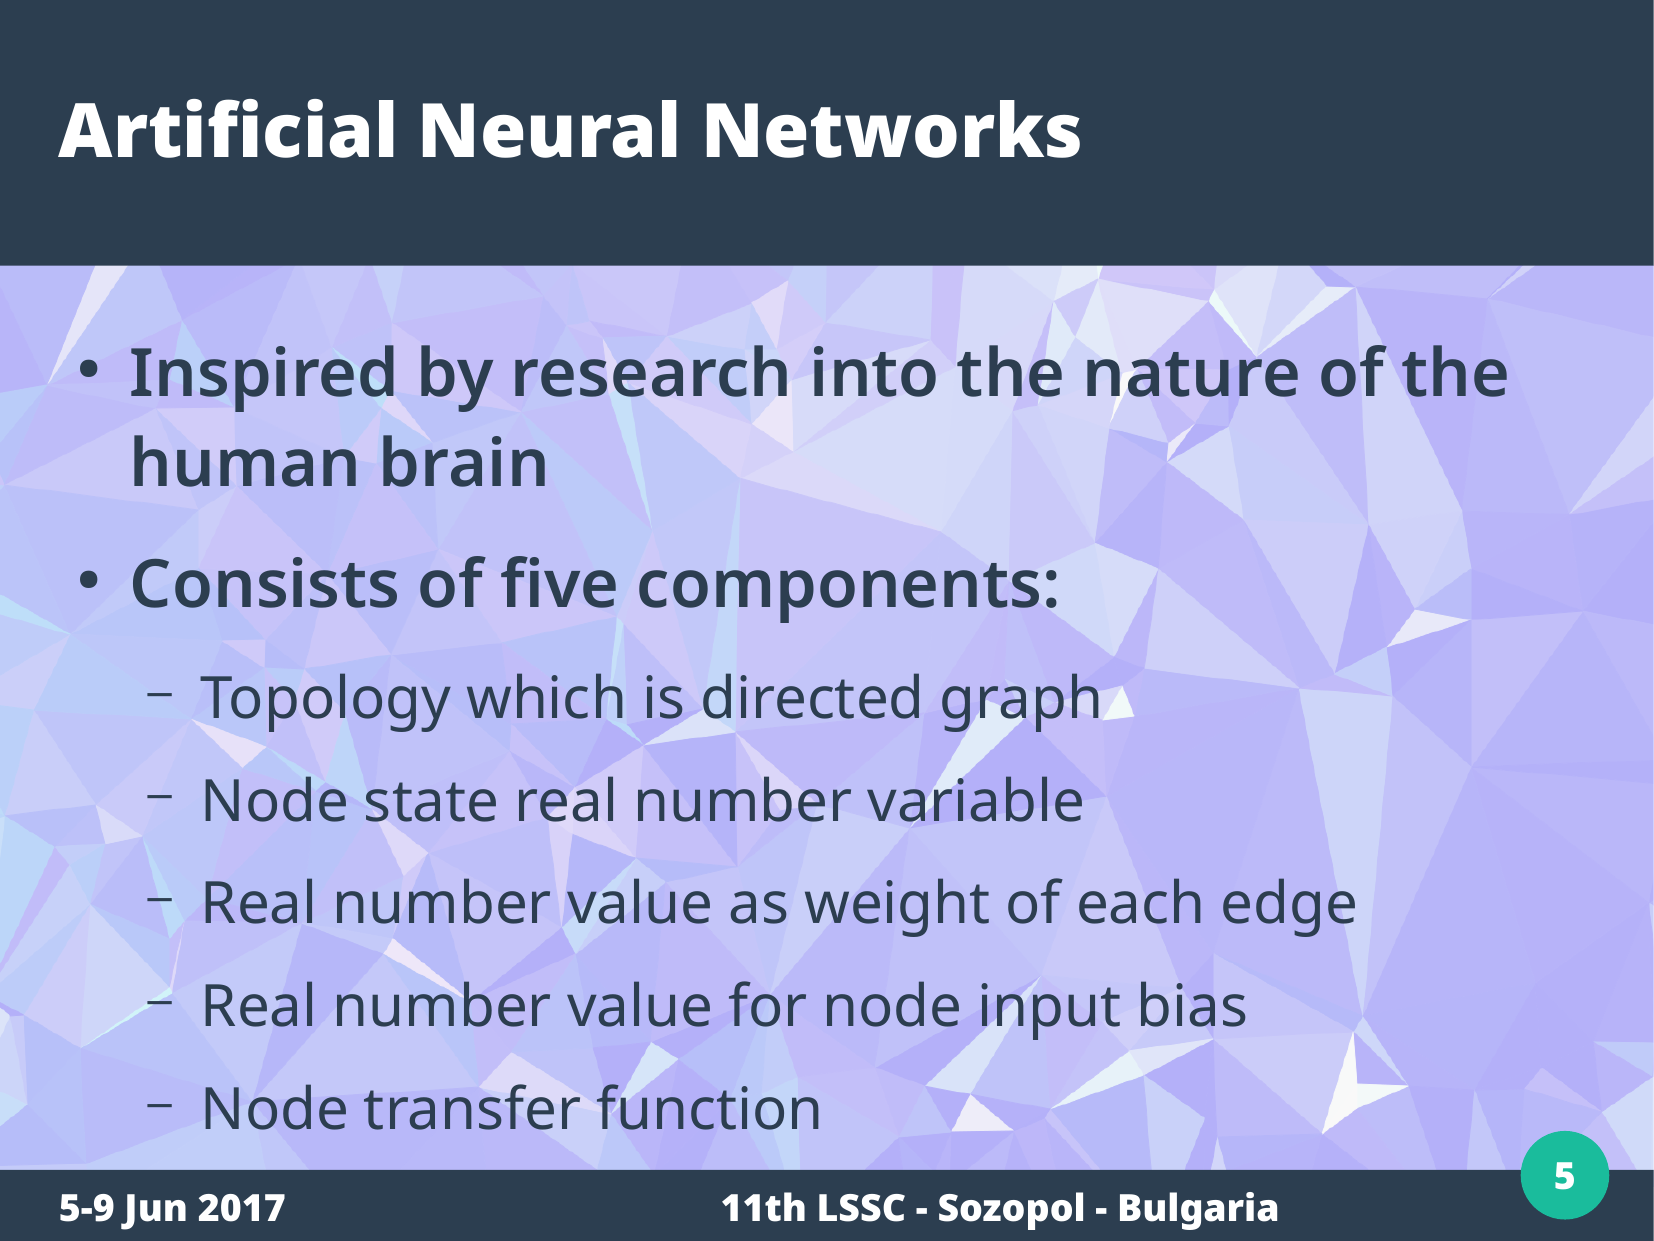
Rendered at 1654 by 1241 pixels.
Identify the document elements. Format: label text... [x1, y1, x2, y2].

list Inspired by research into the nature of the human brain Consists of five components: Topology which is directed graph Node state real number variable Real number value as weight of each edge Real number value for node input bias Node transfer function [59, 324, 1595, 1152]
title Artificial Neural Networks [59, 49, 1595, 207]
picture [0, 266, 1654, 1169]
